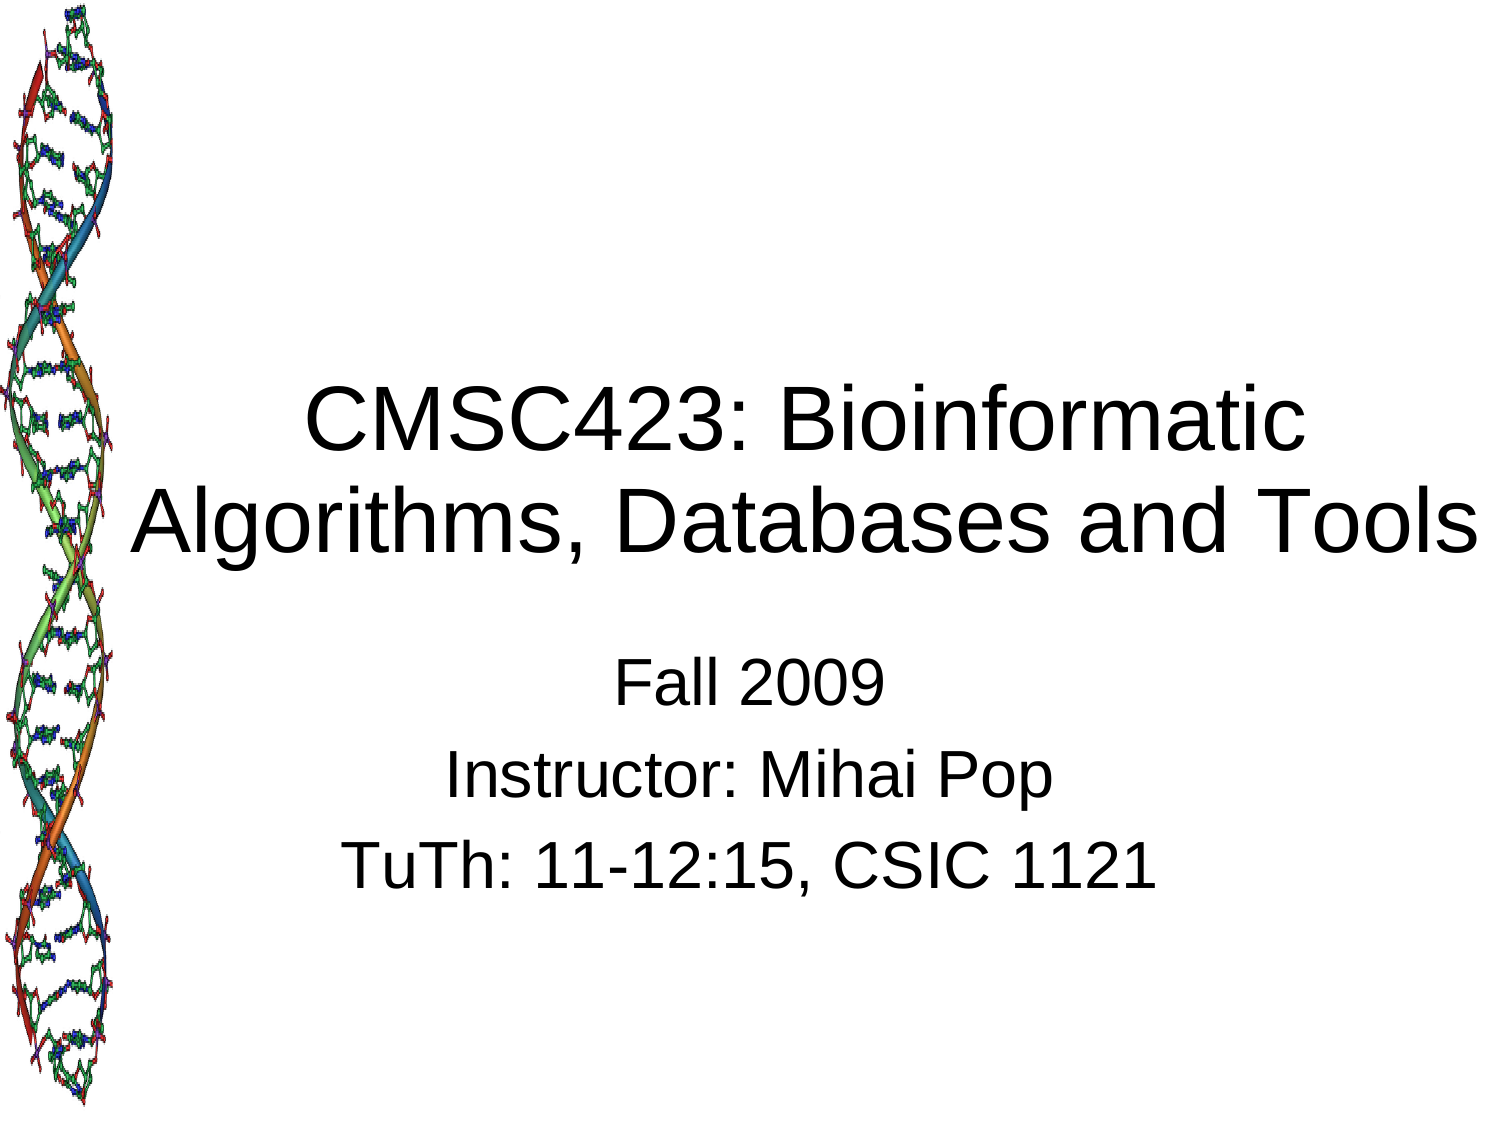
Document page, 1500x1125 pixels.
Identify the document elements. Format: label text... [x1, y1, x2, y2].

title CMSC423: Bioinformatic Algorithms, Databases and Tools [112, 349, 1500, 591]
subtitle Fall 2009 Instructor: Mihai Pop TuTh: 11-12:15, CSIC 1121 [225, 637, 1276, 926]
picture [0, 0, 113, 1125]
